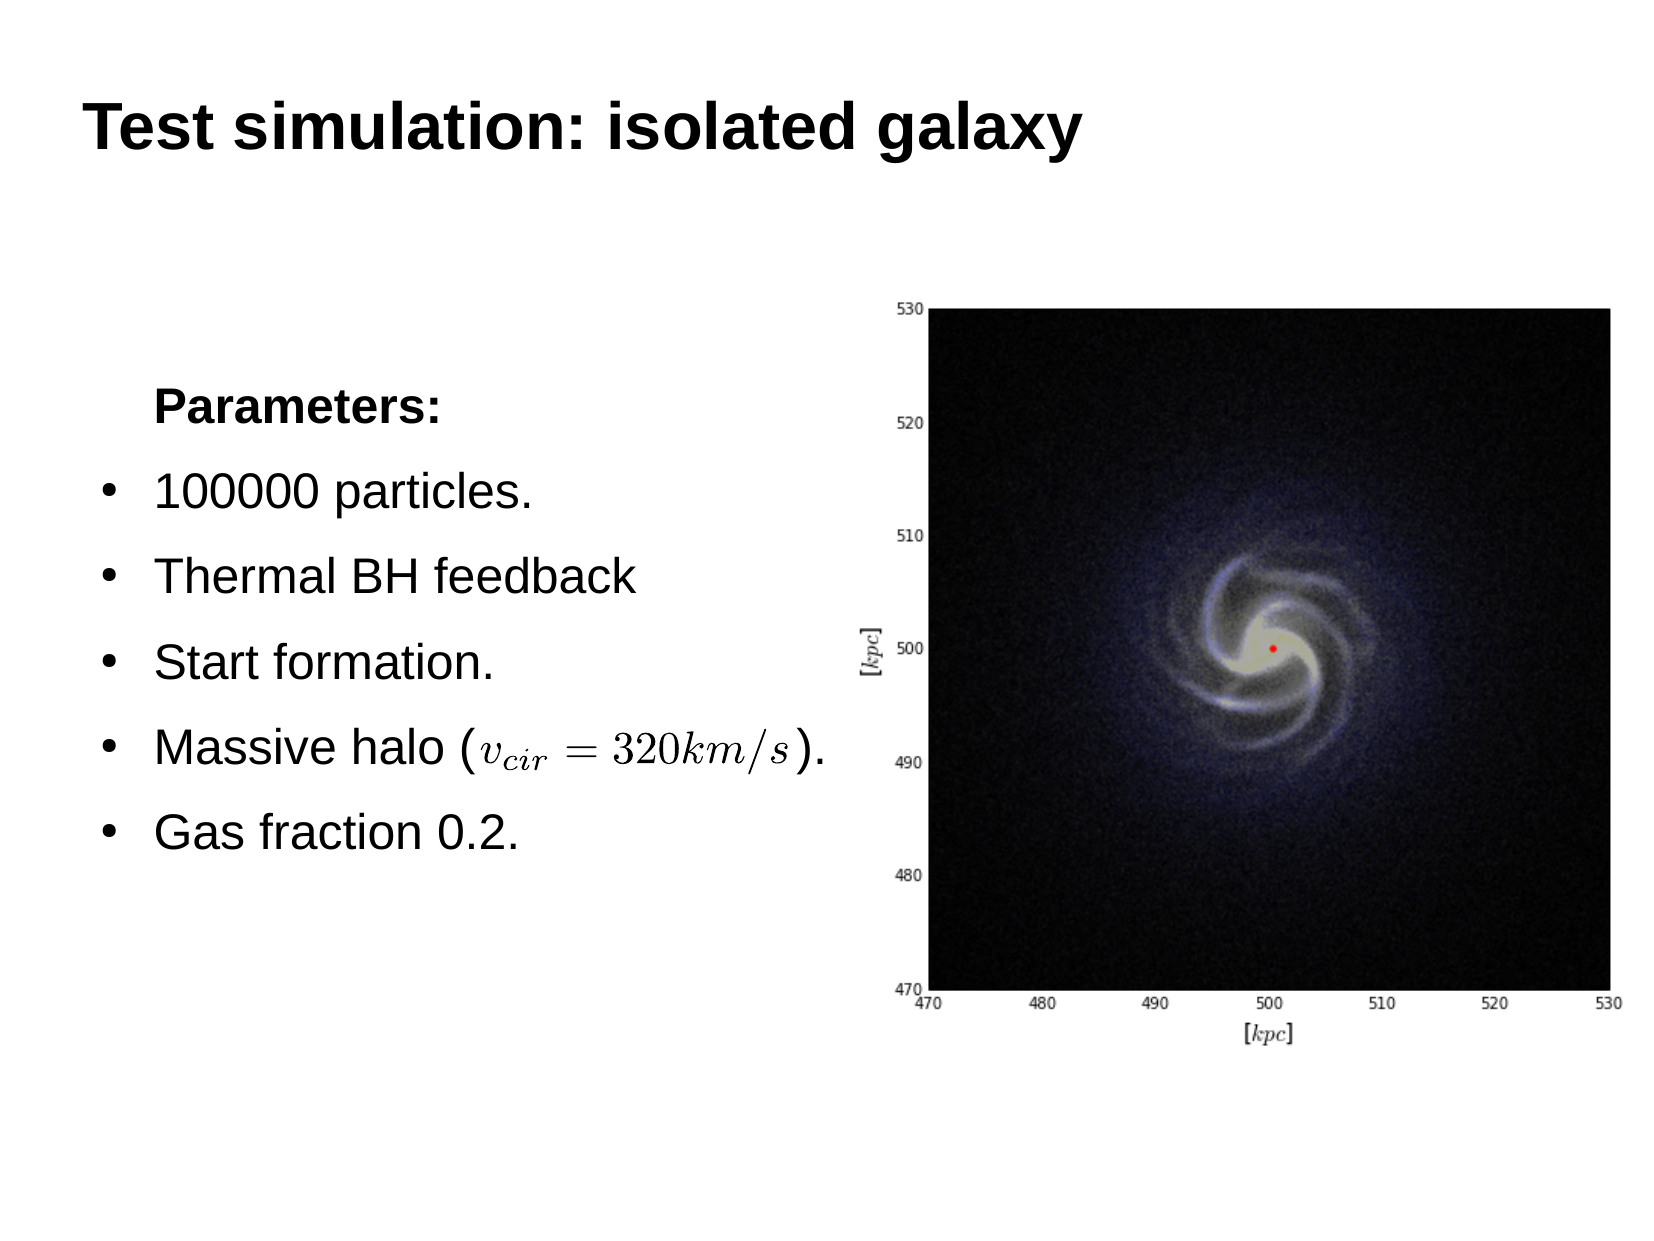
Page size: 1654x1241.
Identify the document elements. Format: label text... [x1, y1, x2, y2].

title Test simulation: isolated galaxy [82, 67, 1571, 186]
picture [848, 292, 1632, 1058]
list Parameters: 100000 particles. Thermal BH feedback Start formation. Massive halo ( ). Gas fraction 0.2. [82, 378, 1531, 1241]
text_box [479, 728, 791, 775]
